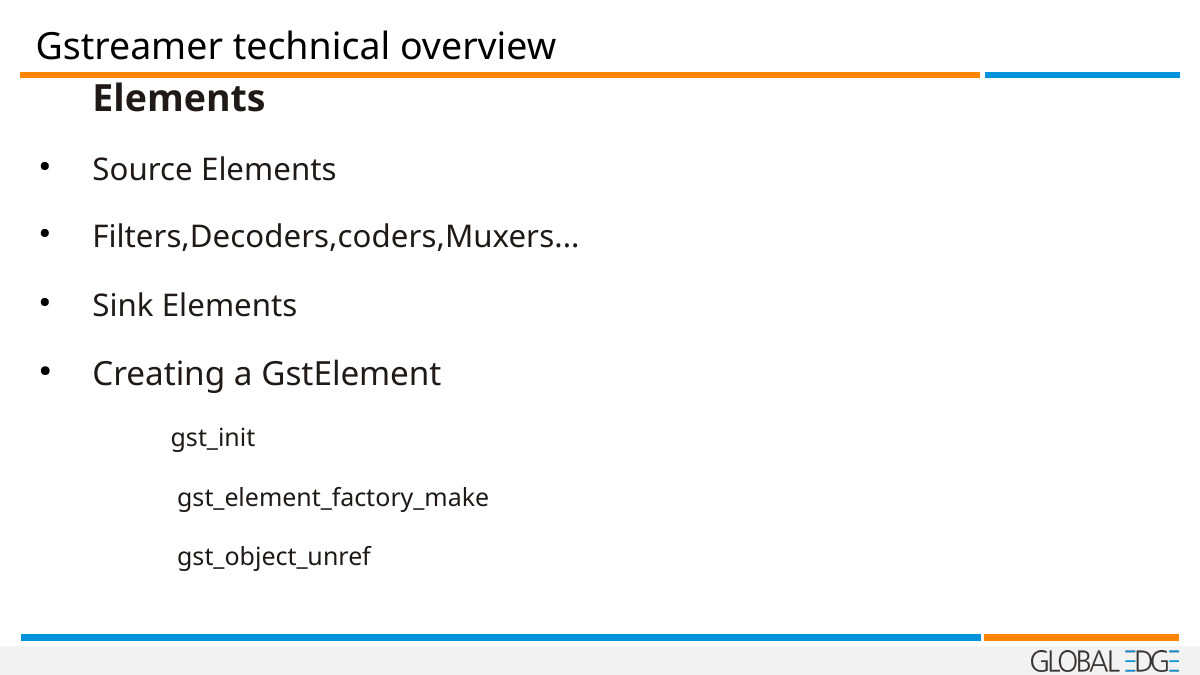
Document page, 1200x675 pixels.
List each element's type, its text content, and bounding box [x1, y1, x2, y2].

list Elements Source Elements Filters,Decoders,coders,Muxers... Sink Elements Creating a GstElement gst_init gst_element_factory_make gst_object_unref [21, 74, 1200, 626]
title Gstreamer technical overview [24, 18, 1200, 71]
picture [1031, 650, 1179, 672]
